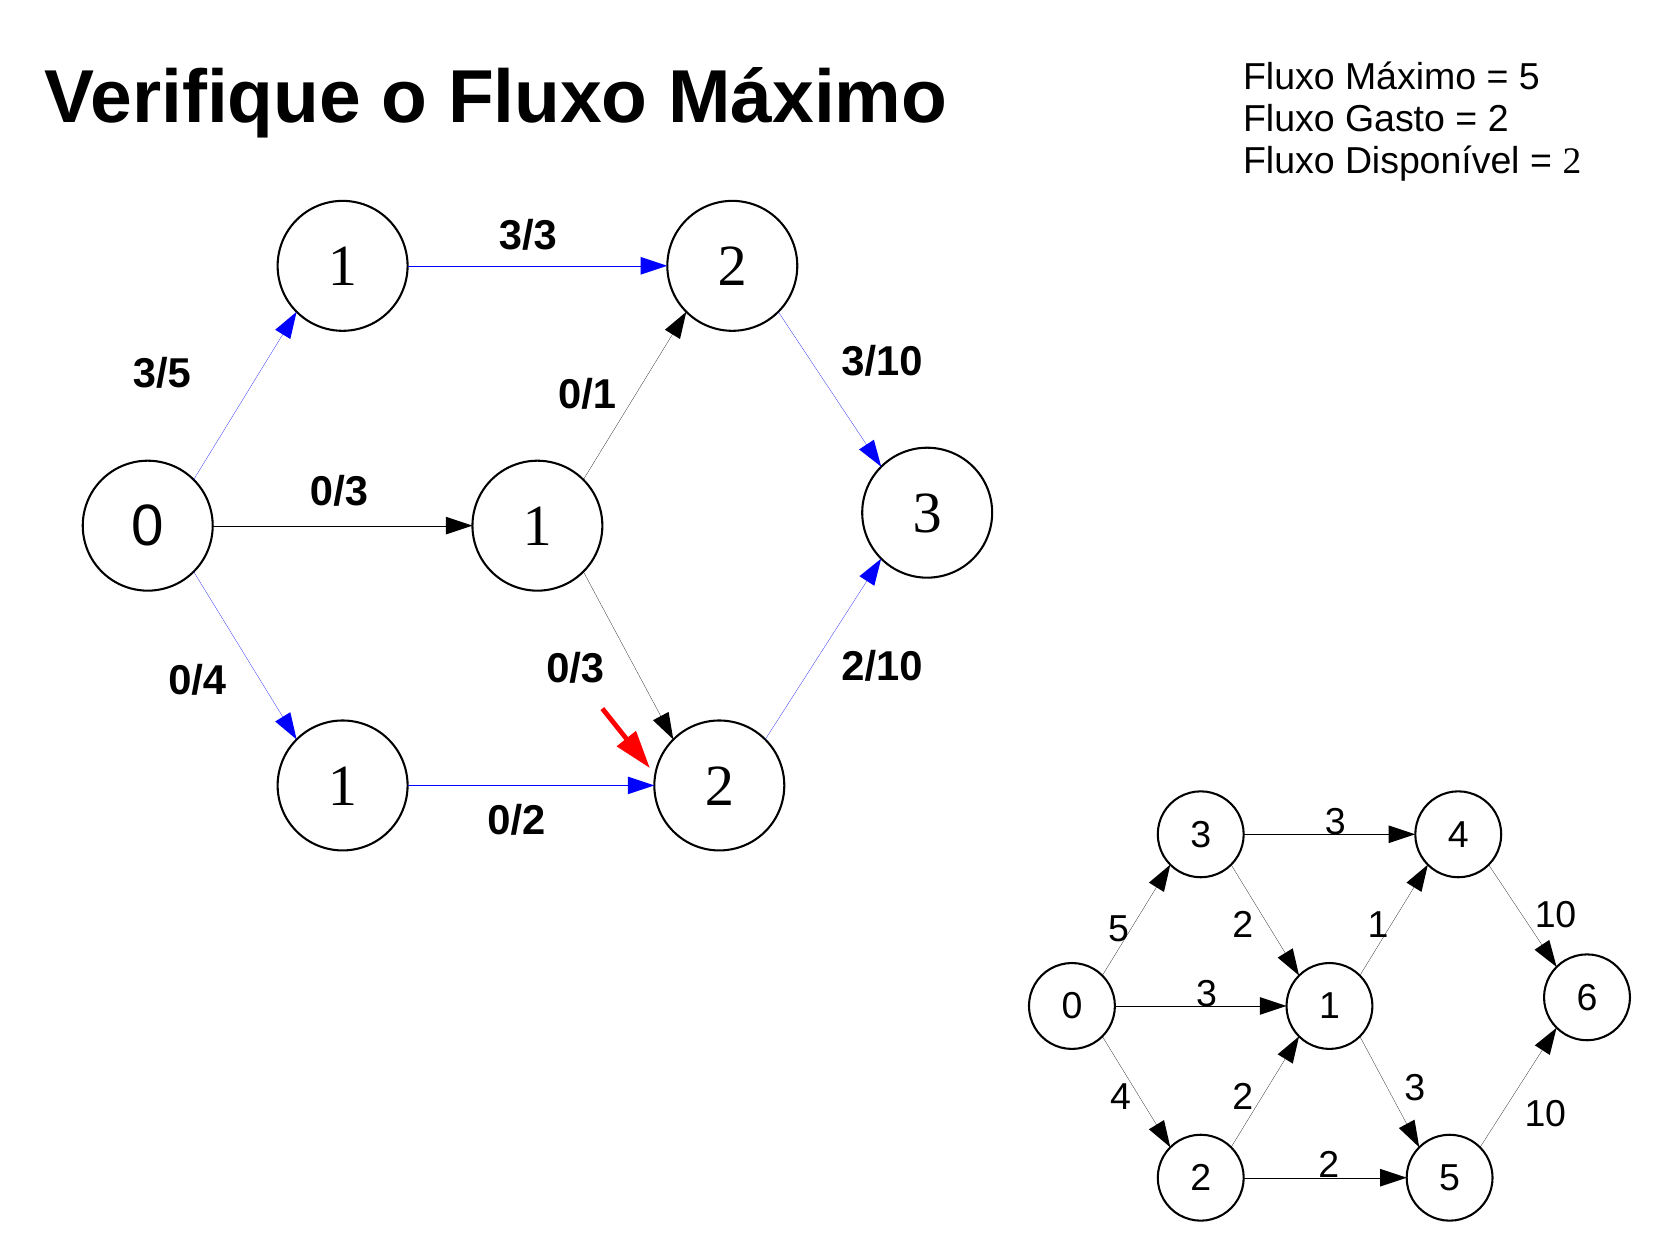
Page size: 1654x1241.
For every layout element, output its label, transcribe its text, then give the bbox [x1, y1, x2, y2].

text_box 0/3 [531, 637, 638, 700]
text_box 5 [1093, 900, 1131, 958]
text_box 3/5 [118, 342, 225, 404]
text_box 1 [472, 460, 603, 591]
text_box 6 [1544, 955, 1630, 1041]
text_box 3/3 [484, 204, 591, 266]
text_box 2 [667, 200, 798, 331]
text_box Verifique o Fluxo Máximo [29, 47, 963, 147]
text_box 3 [1310, 792, 1347, 850]
text_box 1 [1286, 963, 1373, 1049]
text_box 1 [277, 200, 408, 331]
text_box 2/10 [826, 635, 957, 697]
text_box 2 [1217, 895, 1255, 953]
text_box 2 [1157, 1134, 1244, 1221]
text_box 1 [1352, 895, 1390, 953]
text_box 0/1 [543, 363, 650, 426]
text_box 0/4 [153, 649, 260, 711]
text_box 0/2 [472, 789, 579, 851]
text_box 10 [1520, 885, 1595, 985]
text_box 3 [1157, 791, 1244, 878]
text_box 3 [1181, 964, 1218, 1022]
text_box 10 [1509, 1084, 1596, 1142]
text_box 6 [1582, 996, 1592, 1008]
text_box 4 [1095, 1067, 1132, 1125]
text_box 0 [1028, 963, 1115, 1049]
text_box 2 [654, 720, 785, 851]
text_box 3 [1389, 1059, 1427, 1116]
text_box 0 [82, 460, 213, 591]
text_box 4 [1415, 791, 1502, 878]
text_box 2 [1217, 1067, 1255, 1125]
text_box 1 [277, 720, 408, 851]
text_box 5 [1406, 1134, 1493, 1221]
text_box 3/10 [826, 330, 957, 393]
text_box 2 [1303, 1136, 1341, 1194]
text_box 3 [862, 447, 993, 578]
text_box Fluxo Máximo = 5 Fluxo Gasto = 2 Fluxo Disponível = 2 [1228, 48, 1597, 189]
text_box 0/3 [295, 460, 402, 522]
